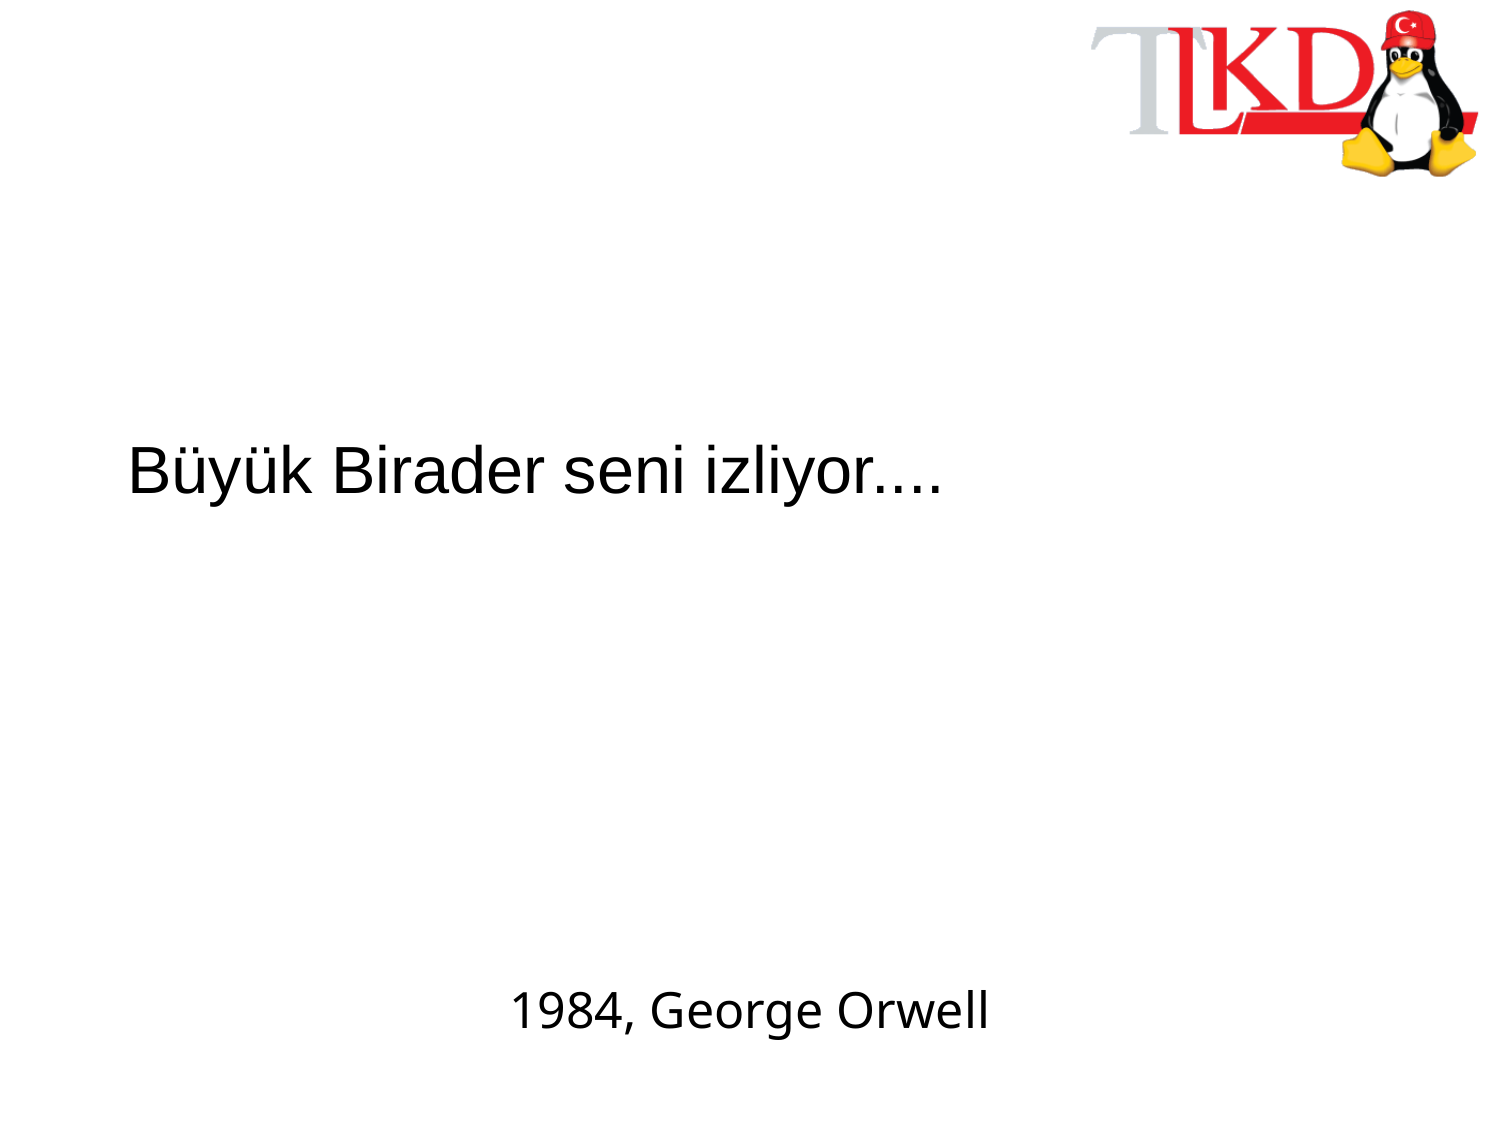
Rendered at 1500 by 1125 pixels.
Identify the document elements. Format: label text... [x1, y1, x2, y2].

picture [1087, 0, 1491, 188]
title Büyük Birader seni izliyor.... [112, 349, 1388, 591]
subtitle 1984, George Orwell [75, 644, 1425, 1125]
